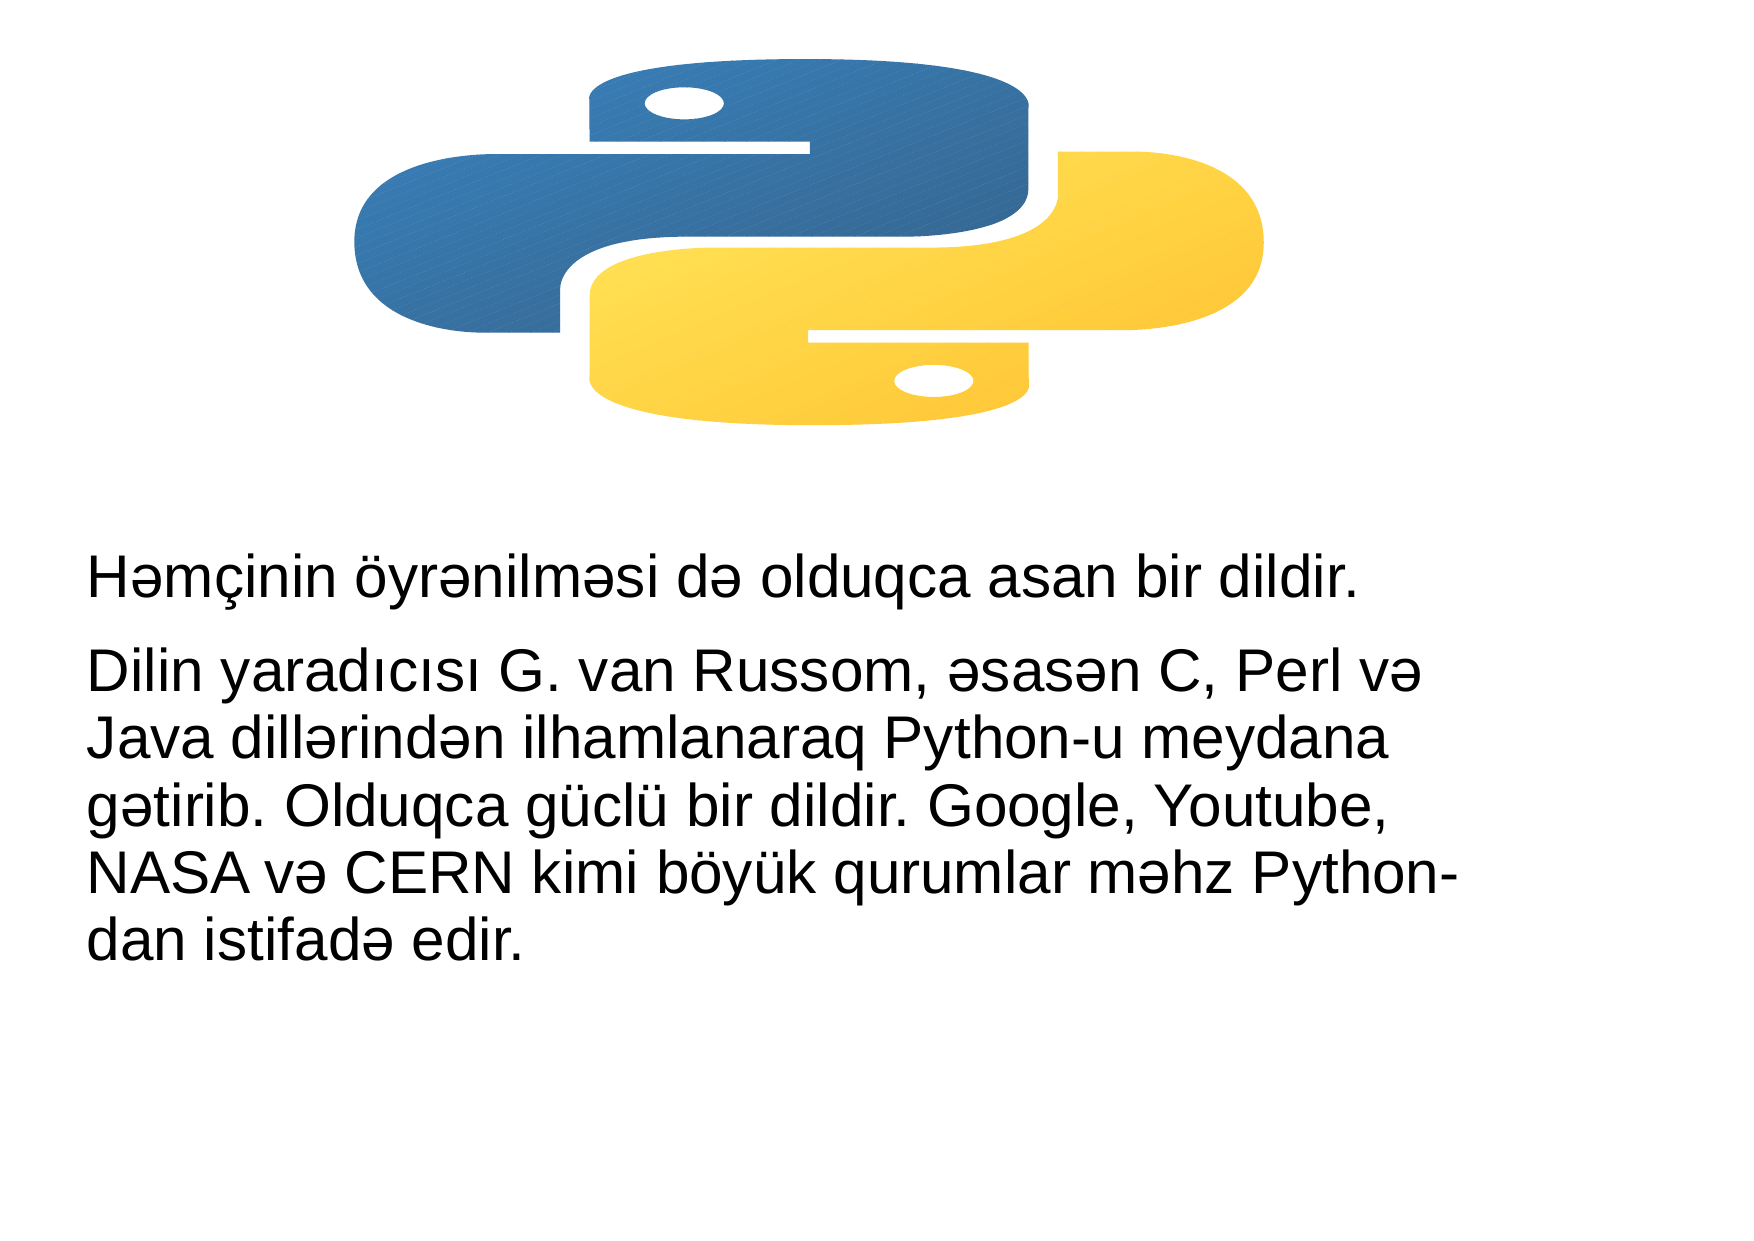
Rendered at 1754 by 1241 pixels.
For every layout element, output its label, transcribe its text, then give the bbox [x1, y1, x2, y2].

list Həmçinin öyrənilməsi də olduqca asan bir dildir. Dilin yaradıcısı G. van Russom, əsasən C, Perl və Java dillərindən ilhamlanaraq Python-u meydana gətirib. Olduqca güclü bir dildir. Google, Youtube, NASA və CERN kimi böyük qurumlar məhz Python-dan istifadə edir. [86, 543, 1560, 1195]
picture [354, 59, 1264, 426]
